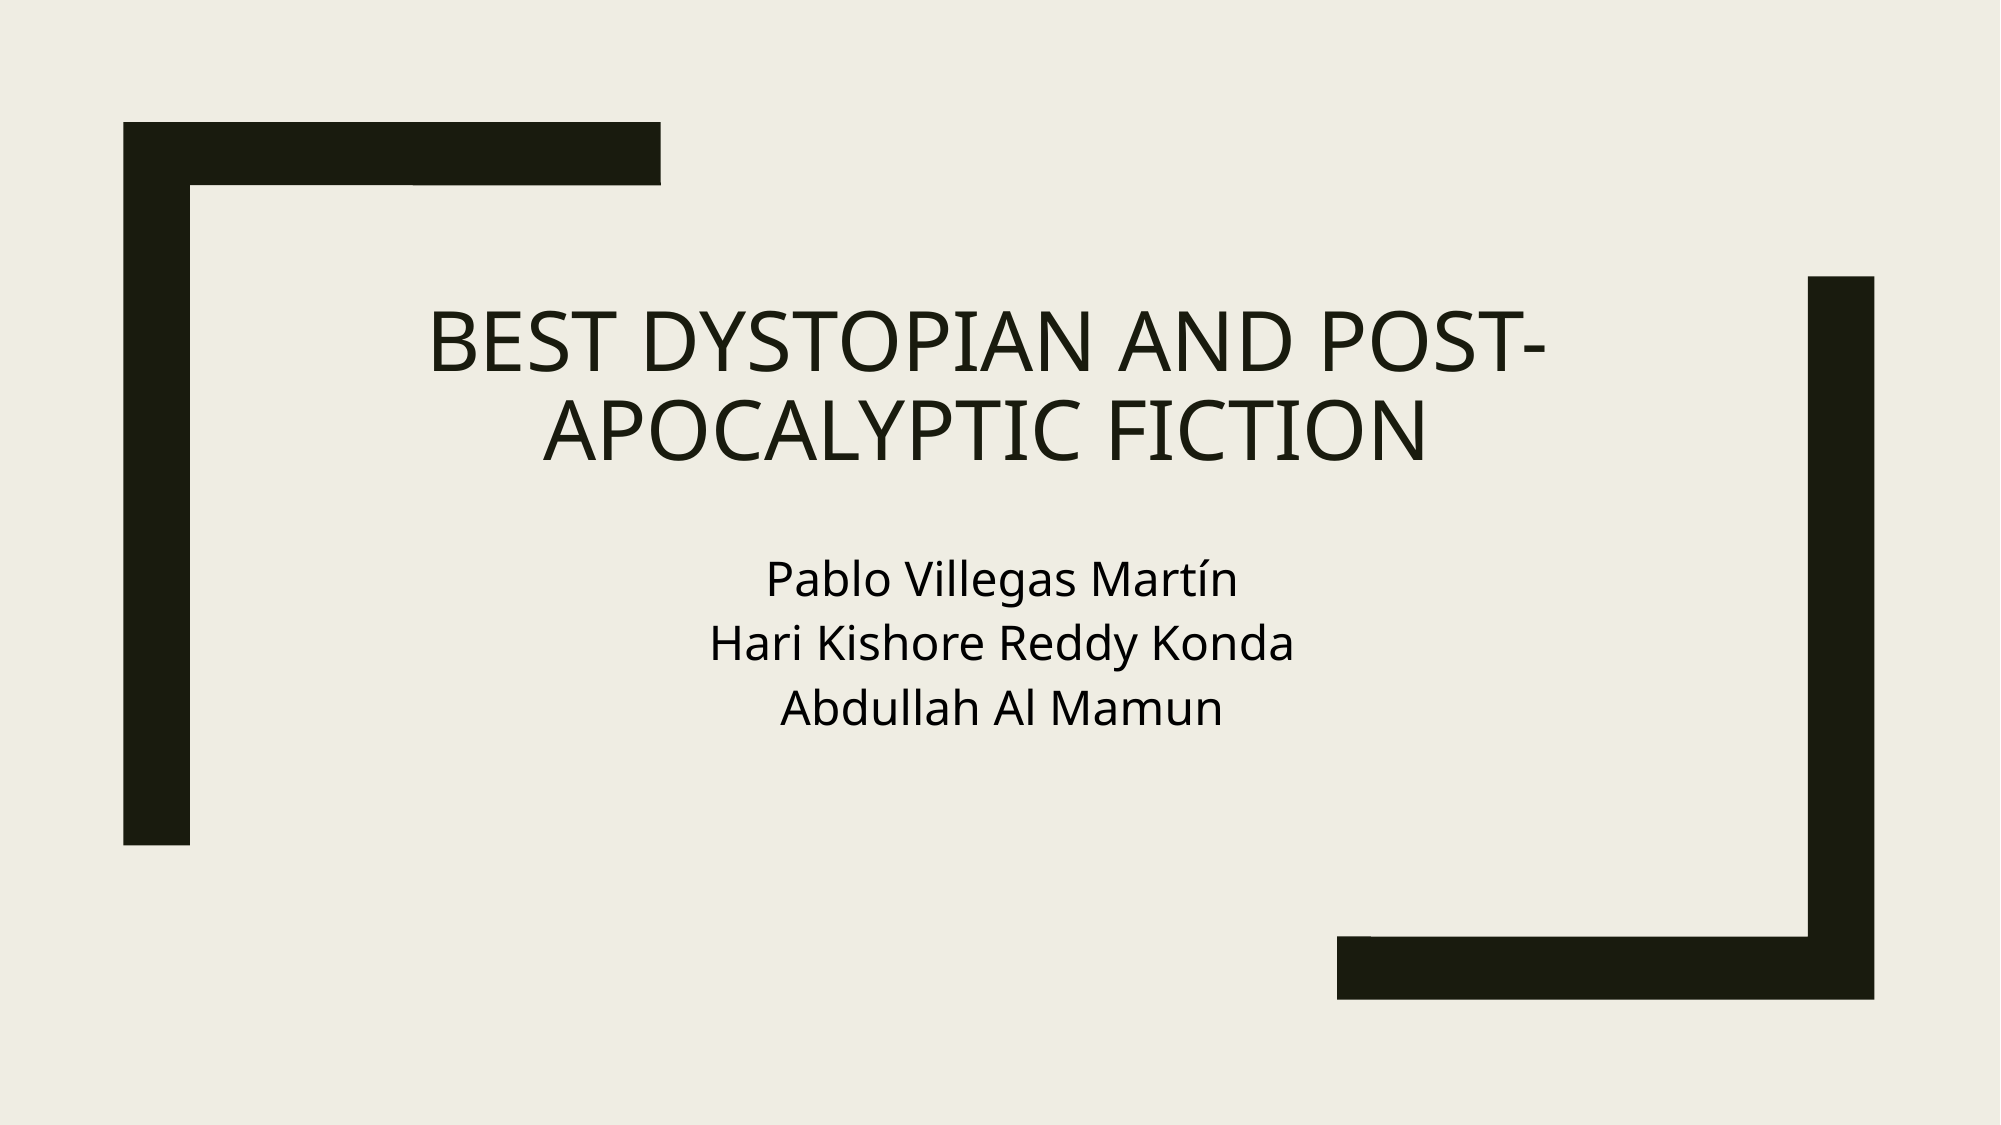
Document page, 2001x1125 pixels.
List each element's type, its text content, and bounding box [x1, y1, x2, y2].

title Best dystopian and post-Apocalyptic fiction [314, 293, 1661, 476]
subtitle Pablo Villegas Martín Hari Kishore Reddy Konda Abdullah Al Mamun [586, 475, 1419, 828]
